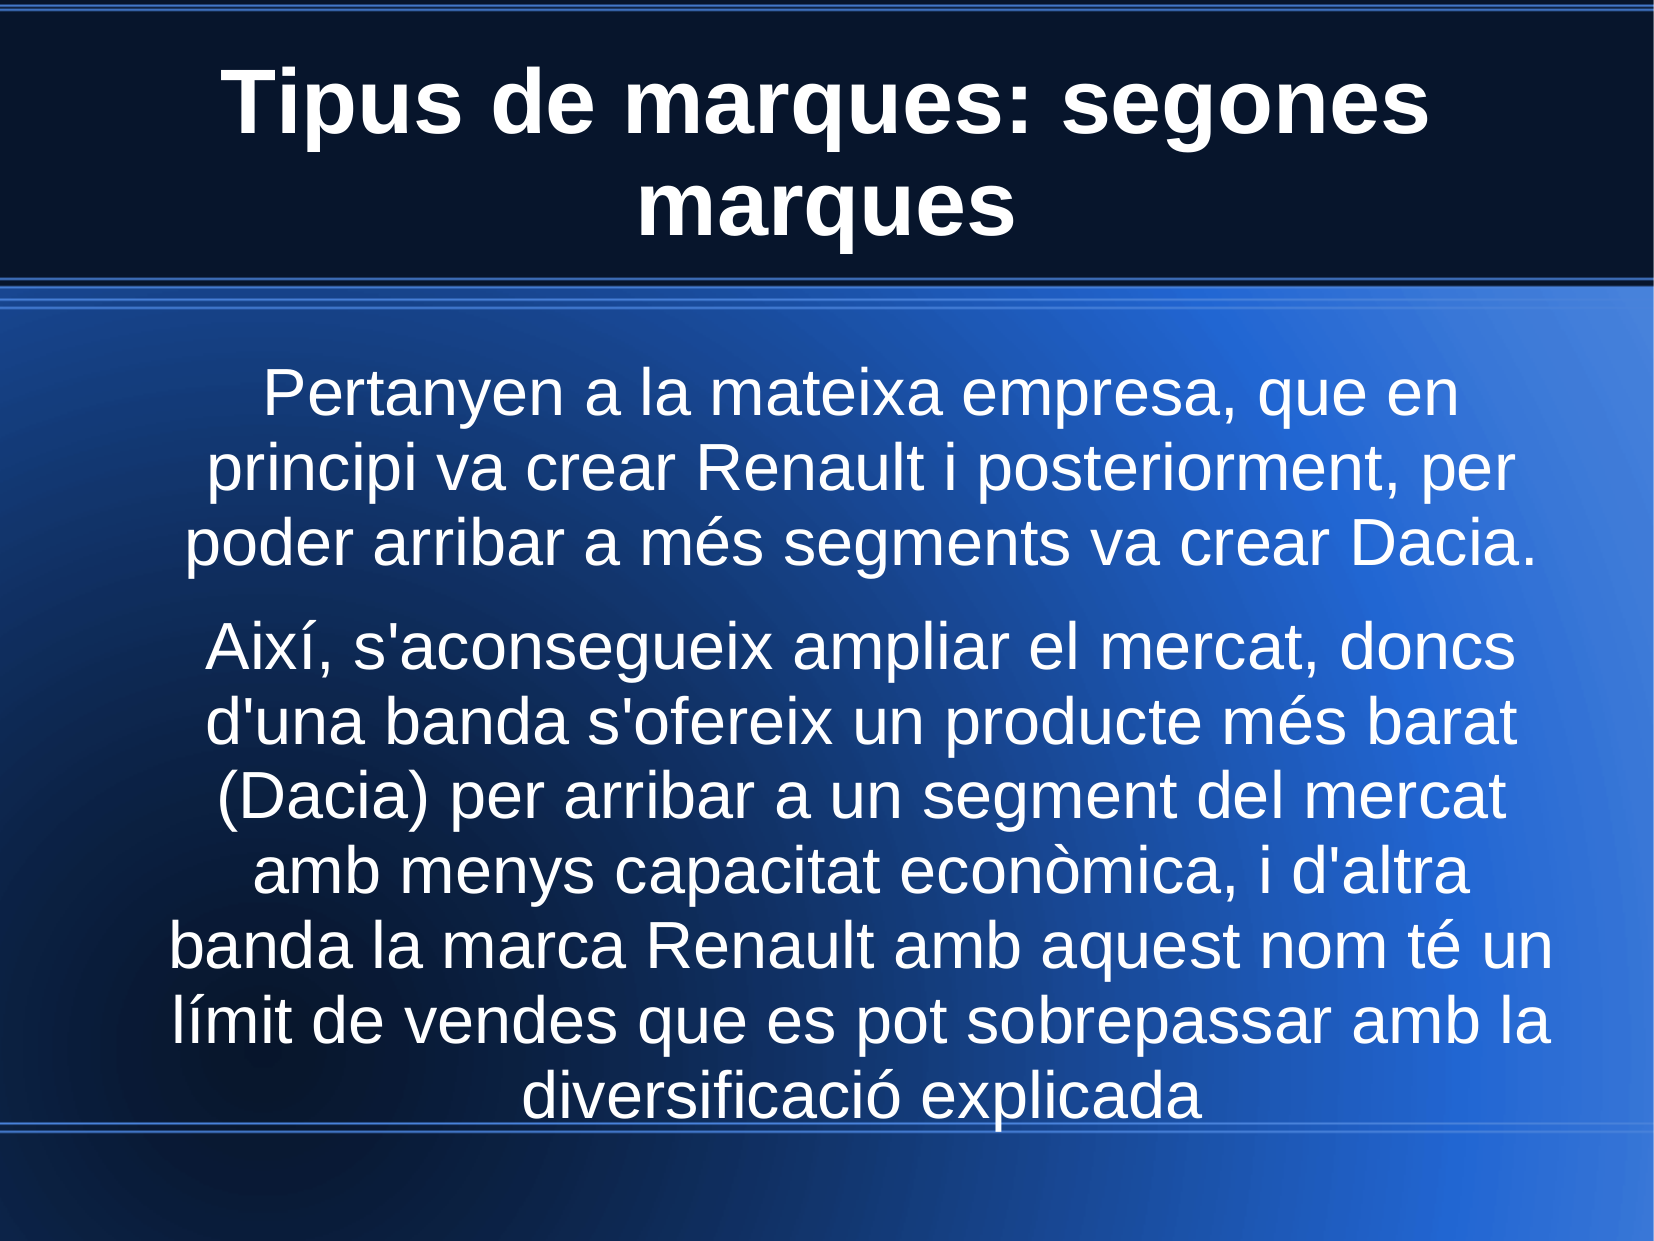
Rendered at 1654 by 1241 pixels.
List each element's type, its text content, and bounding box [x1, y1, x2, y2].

title Tipus de marques: segones marques [82, 49, 1571, 257]
list Pertanyen a la mateixa empresa, que en principi va crear Renault i posteriorment, per poder arribar a més segments va crear Dacia. Així, s'aconsegueix ampliar el mercat, doncs d'una banda s'ofereix un producte més barat (Dacia) per arribar a un segment del mercat amb menys capacitat econòmica, i d'altra banda la marca Renault amb aquest nom té un límit de vendes que es pot sobrepassar amb la diversificació explicada [82, 355, 1571, 1133]
picture [0, 0, 1654, 1241]
